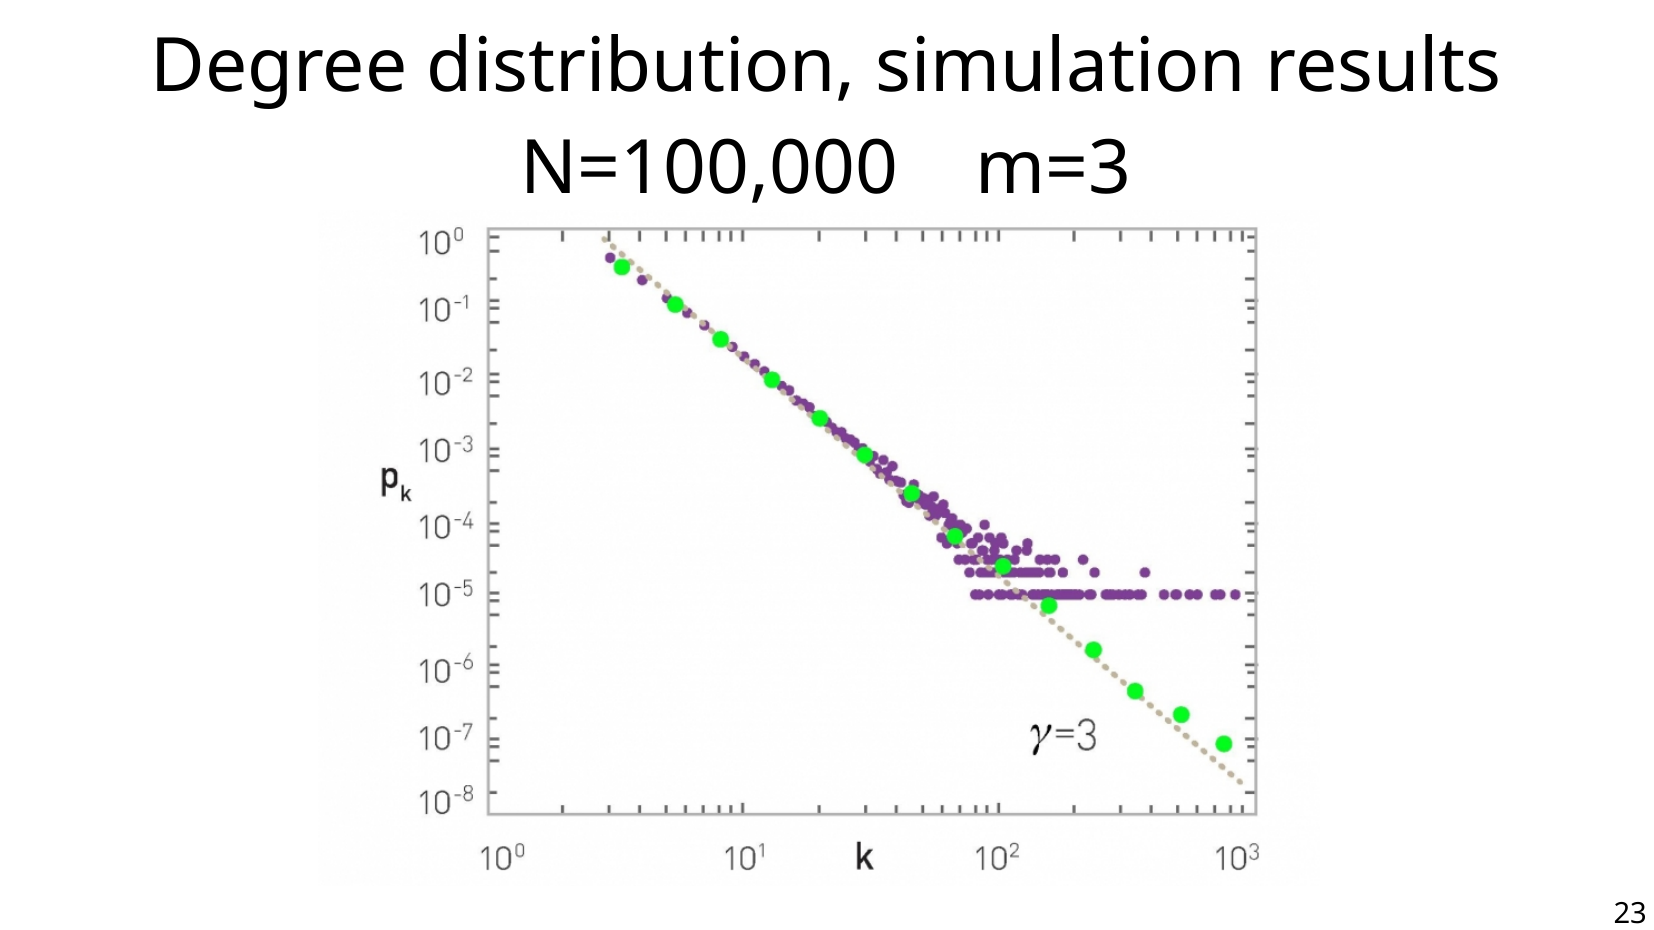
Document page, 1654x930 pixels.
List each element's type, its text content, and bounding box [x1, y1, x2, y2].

picture [318, 209, 1321, 886]
title Degree distribution, simulation results N=100,000 m=3 [0, 1, 1653, 225]
